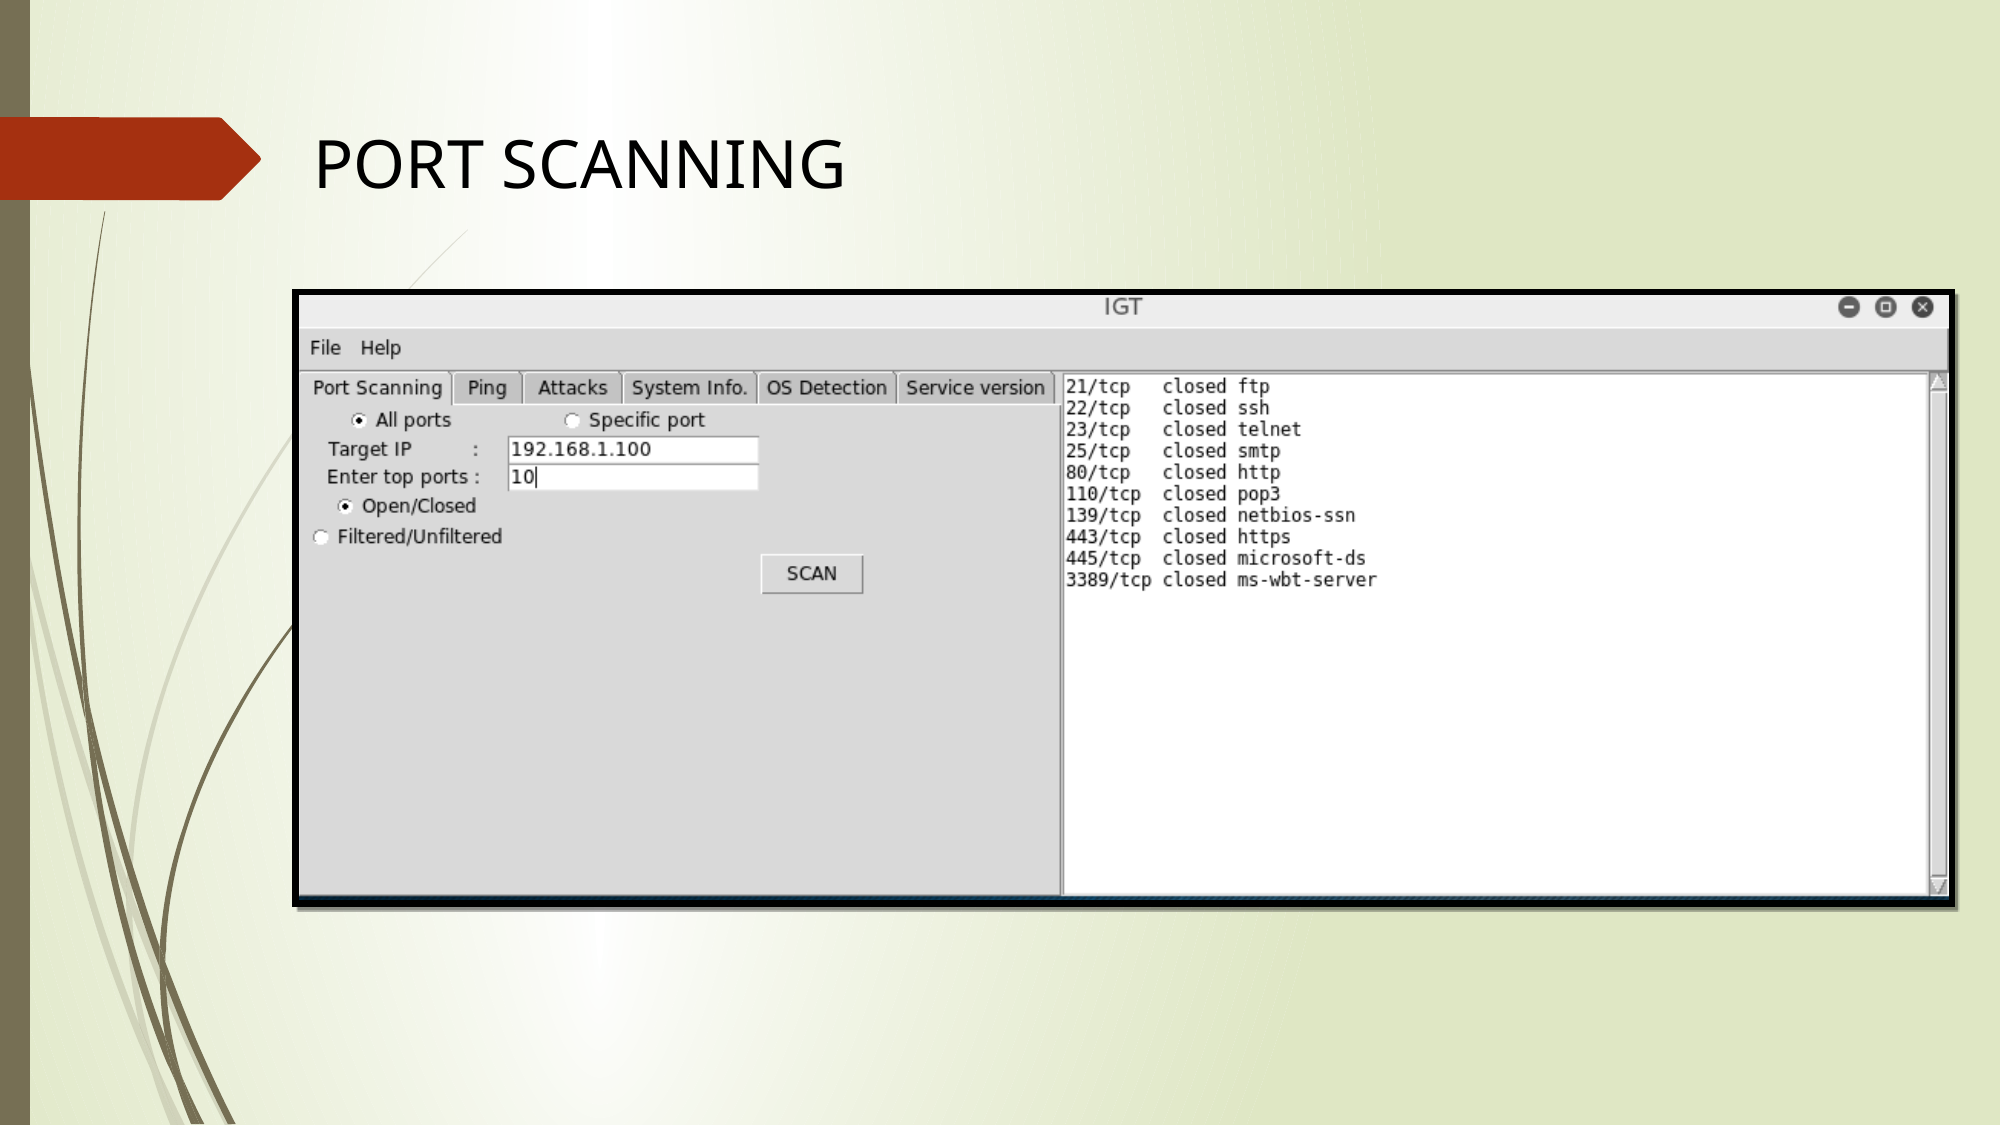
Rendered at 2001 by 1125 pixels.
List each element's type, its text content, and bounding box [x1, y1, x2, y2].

picture [298, 295, 1949, 901]
text_box PORT SCANNING [298, 114, 879, 209]
